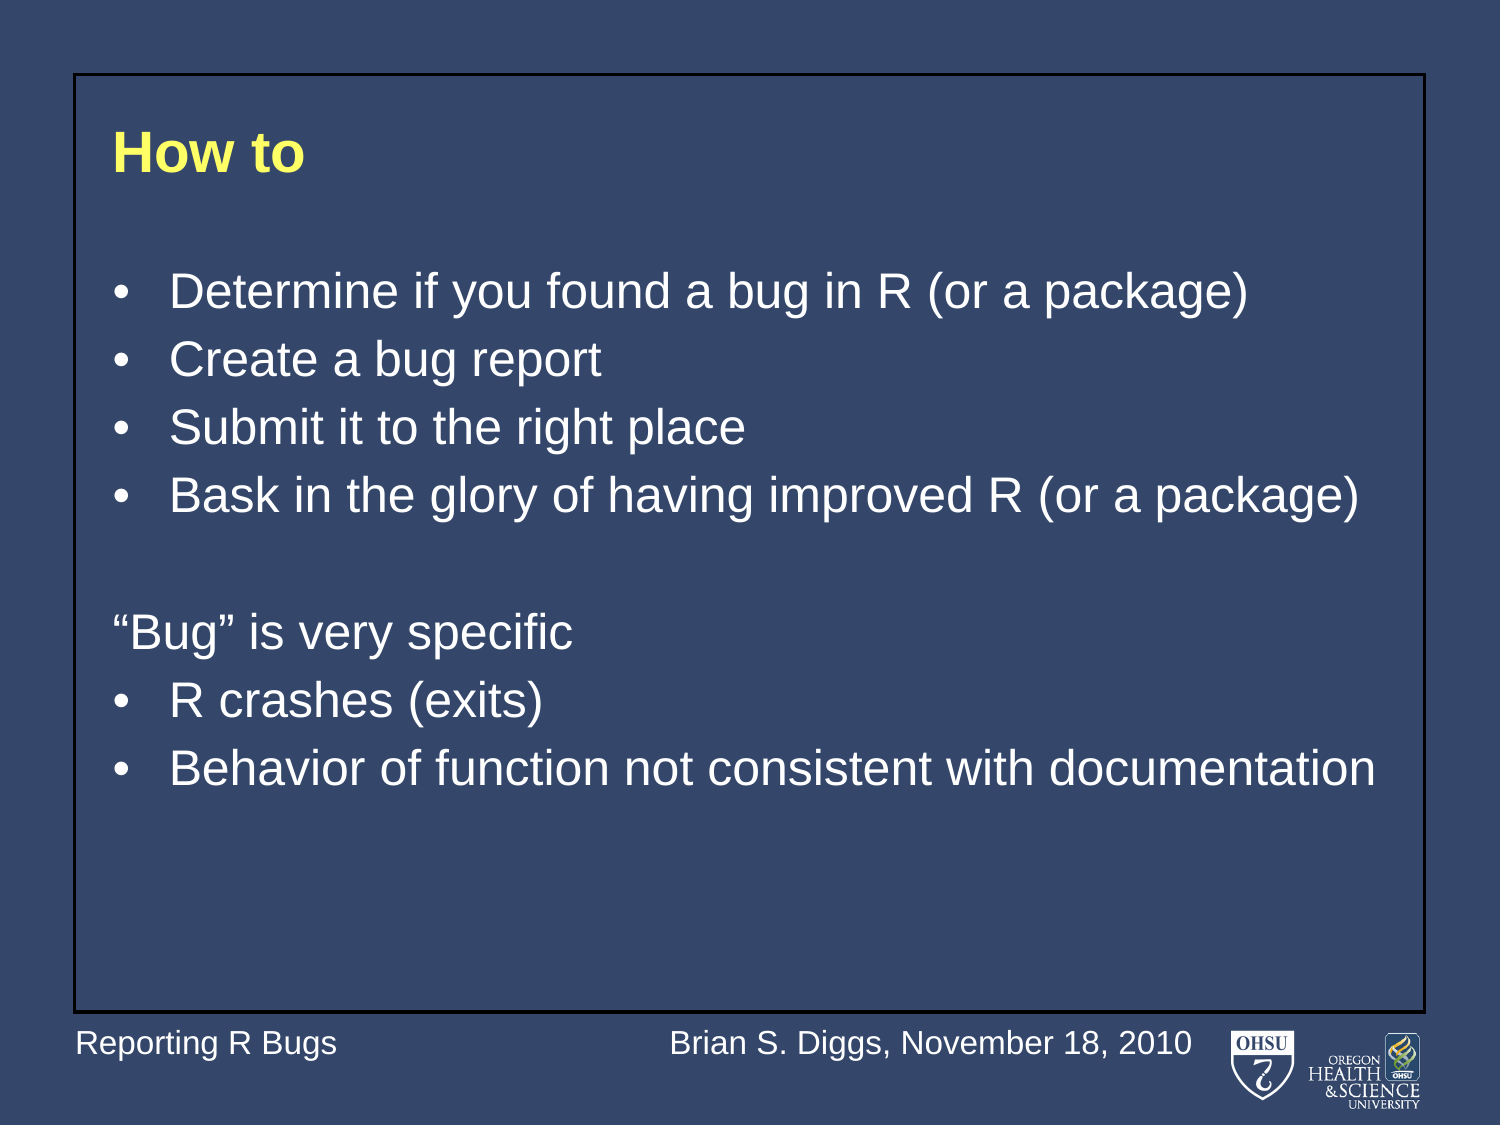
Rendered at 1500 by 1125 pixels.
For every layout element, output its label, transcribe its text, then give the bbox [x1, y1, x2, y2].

title How to [112, 99, 1388, 206]
picture [1306, 1030, 1422, 1110]
list Determine if you found a bug in R (or a package) Create a bug report Submit it to the right place Bask in the glory of having improved R (or a package) “Bug” is very specific R crashes (exits) Behavior of function not consistent with documentation [112, 263, 1388, 991]
picture [1225, 1027, 1300, 1103]
